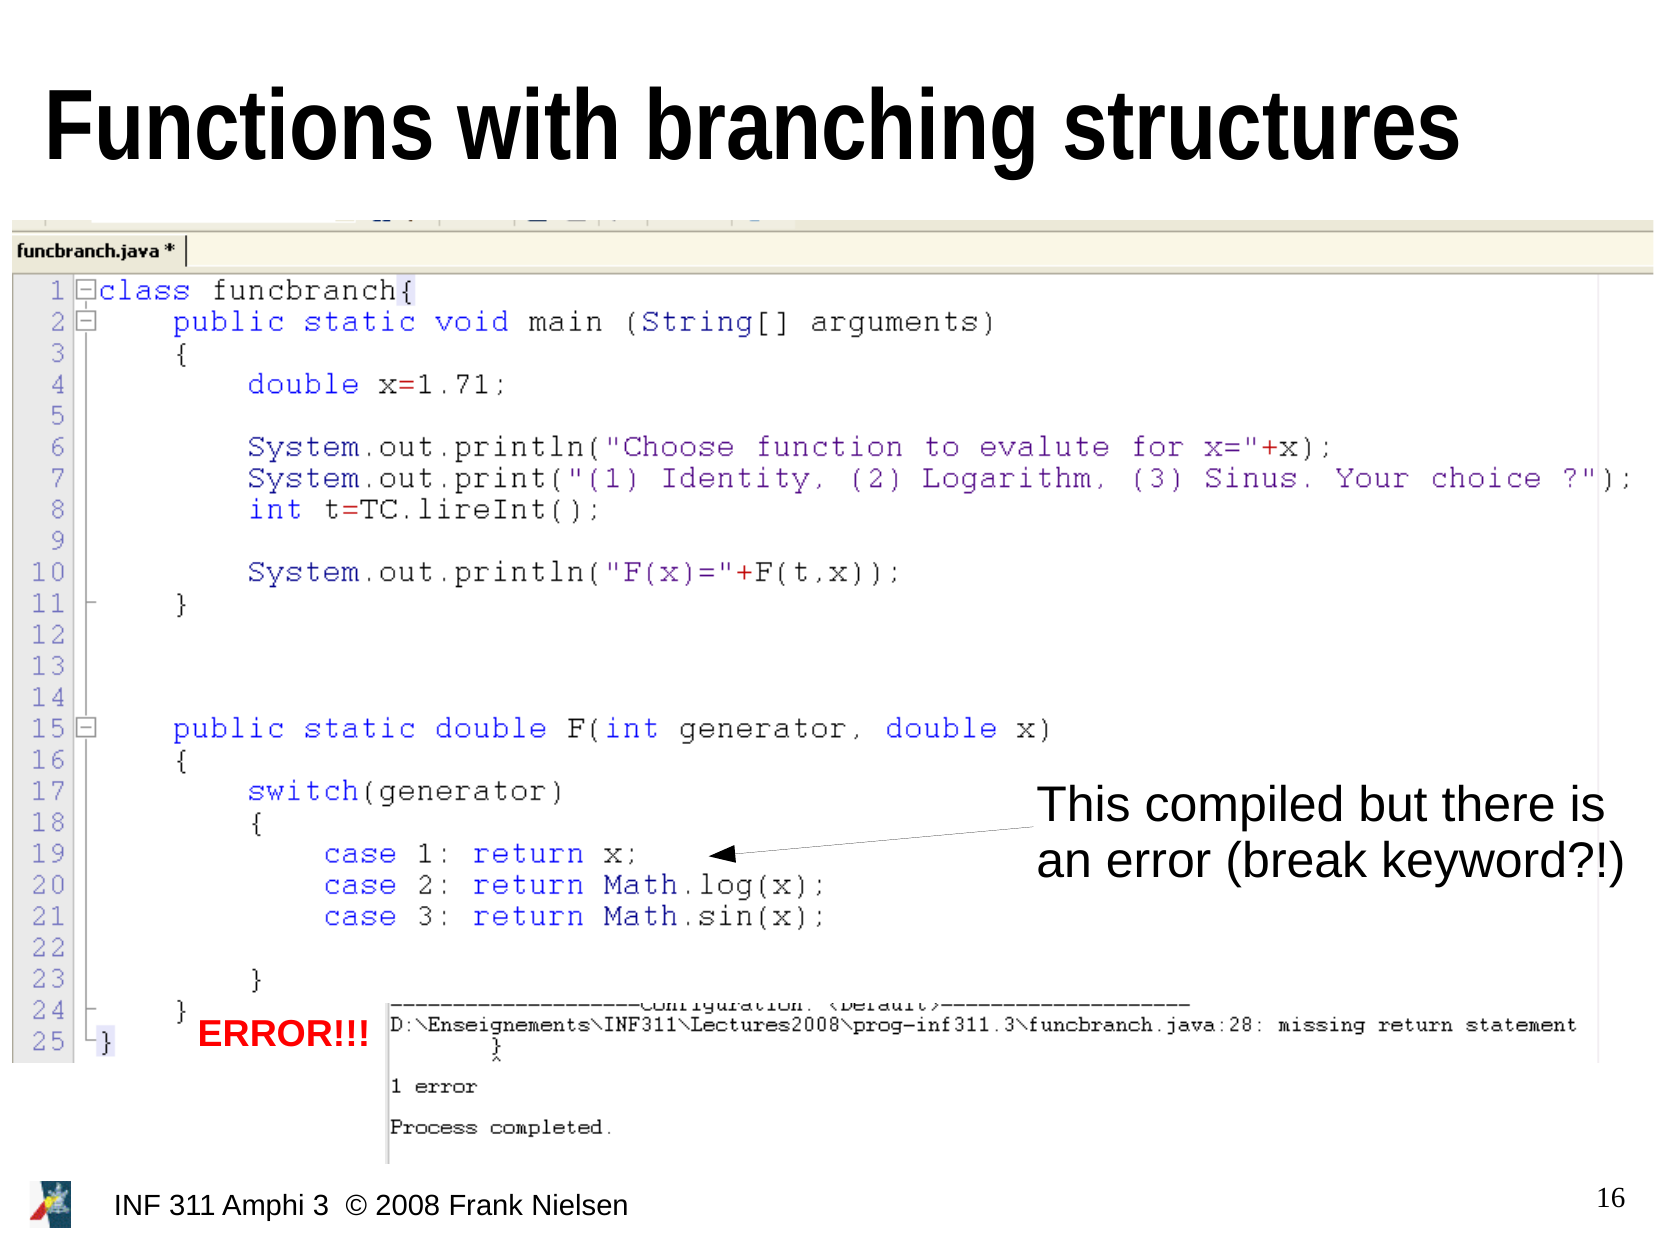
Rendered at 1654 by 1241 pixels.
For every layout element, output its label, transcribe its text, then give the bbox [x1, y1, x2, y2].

text_box Functions with branching structures [29, 59, 1479, 189]
text_box This compiled but there is an error (break keyword?!) [1021, 769, 1641, 896]
picture [12, 220, 1654, 1164]
picture [29, 1181, 71, 1228]
text_box ERROR!!! [182, 1004, 384, 1063]
